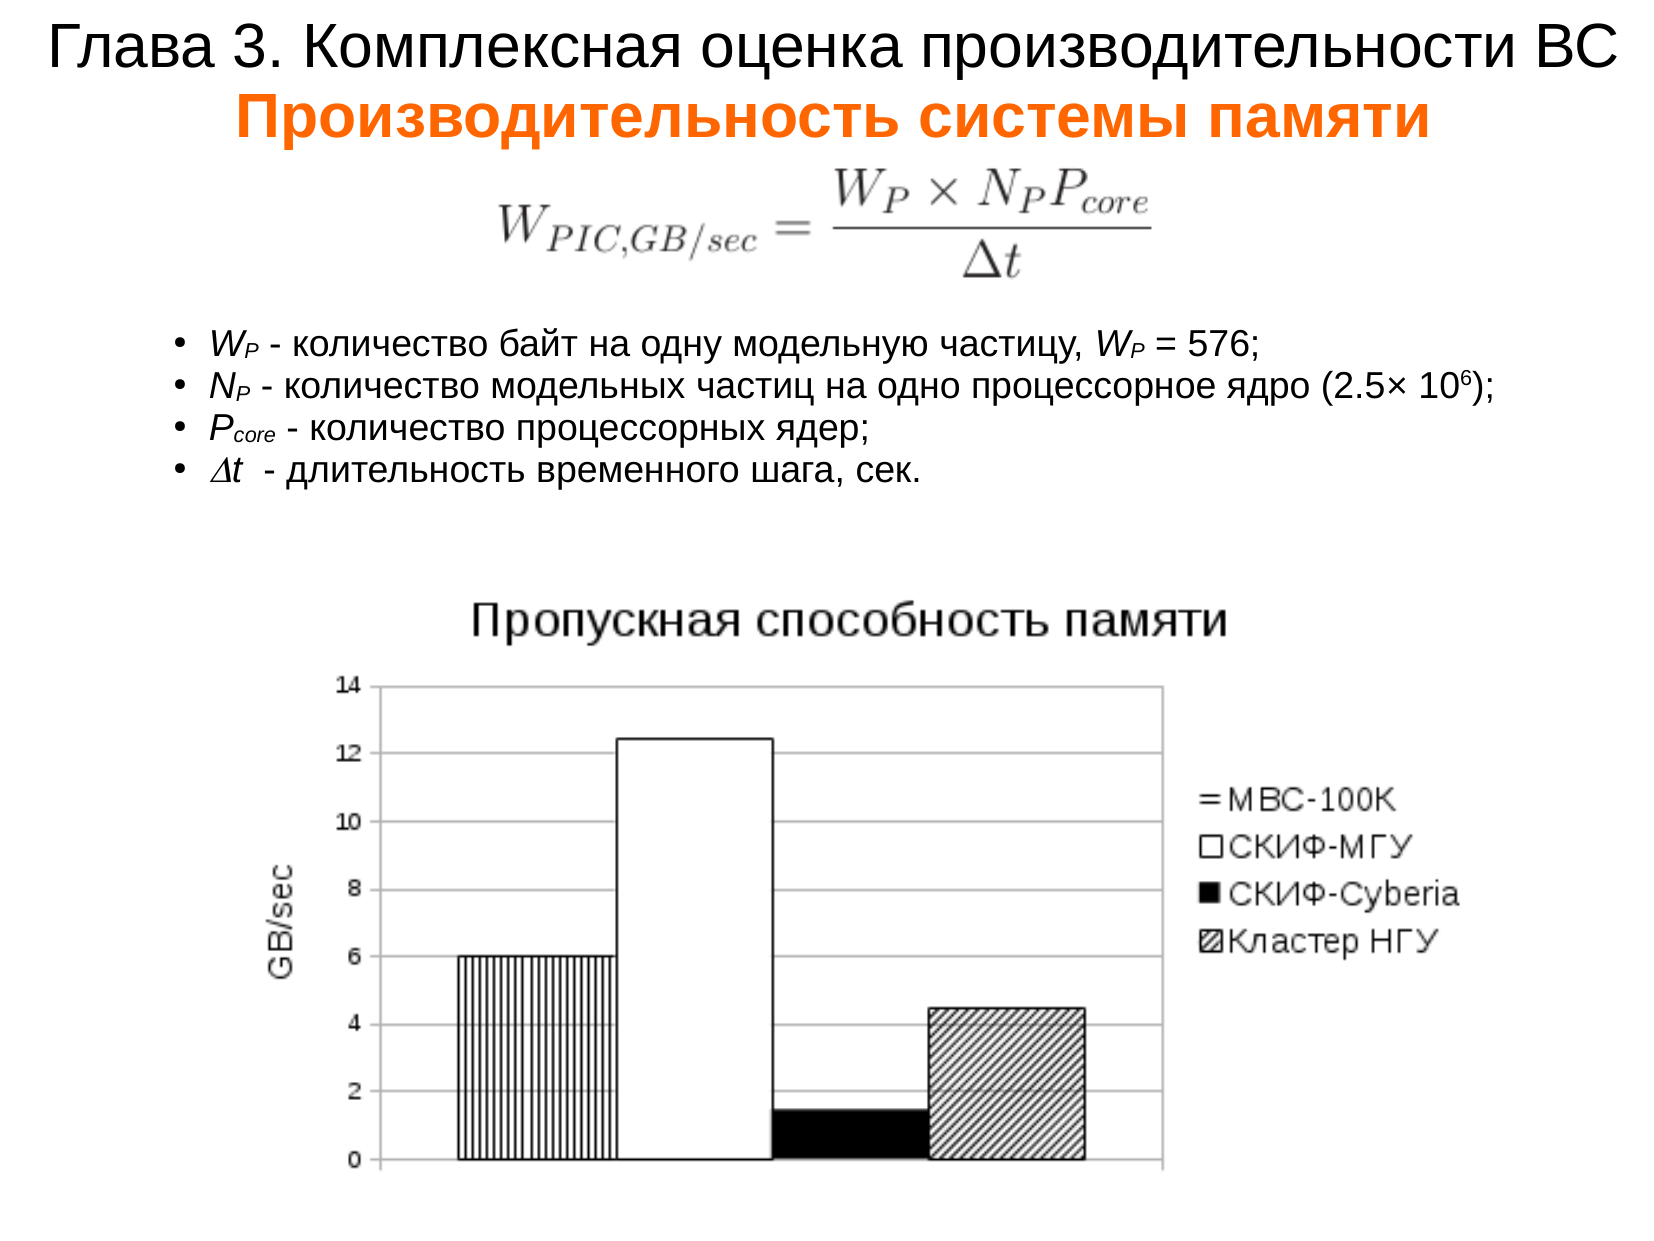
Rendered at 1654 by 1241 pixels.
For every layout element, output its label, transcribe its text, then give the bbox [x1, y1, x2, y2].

text_box WP - количество байт на одну модельную частицу, WP = 576; NP - количество модельных частиц на одно процессорное ядро (2.5× 106); Pcore - количество процессорных ядер; Dt - длительность временного шага, сек. [158, 315, 1531, 544]
picture [217, 554, 1486, 1186]
picture [443, 226, 1216, 315]
title Глава 3. Комплексная оценка производительности ВС Производительность системы памяти [0, 10, 1654, 226]
